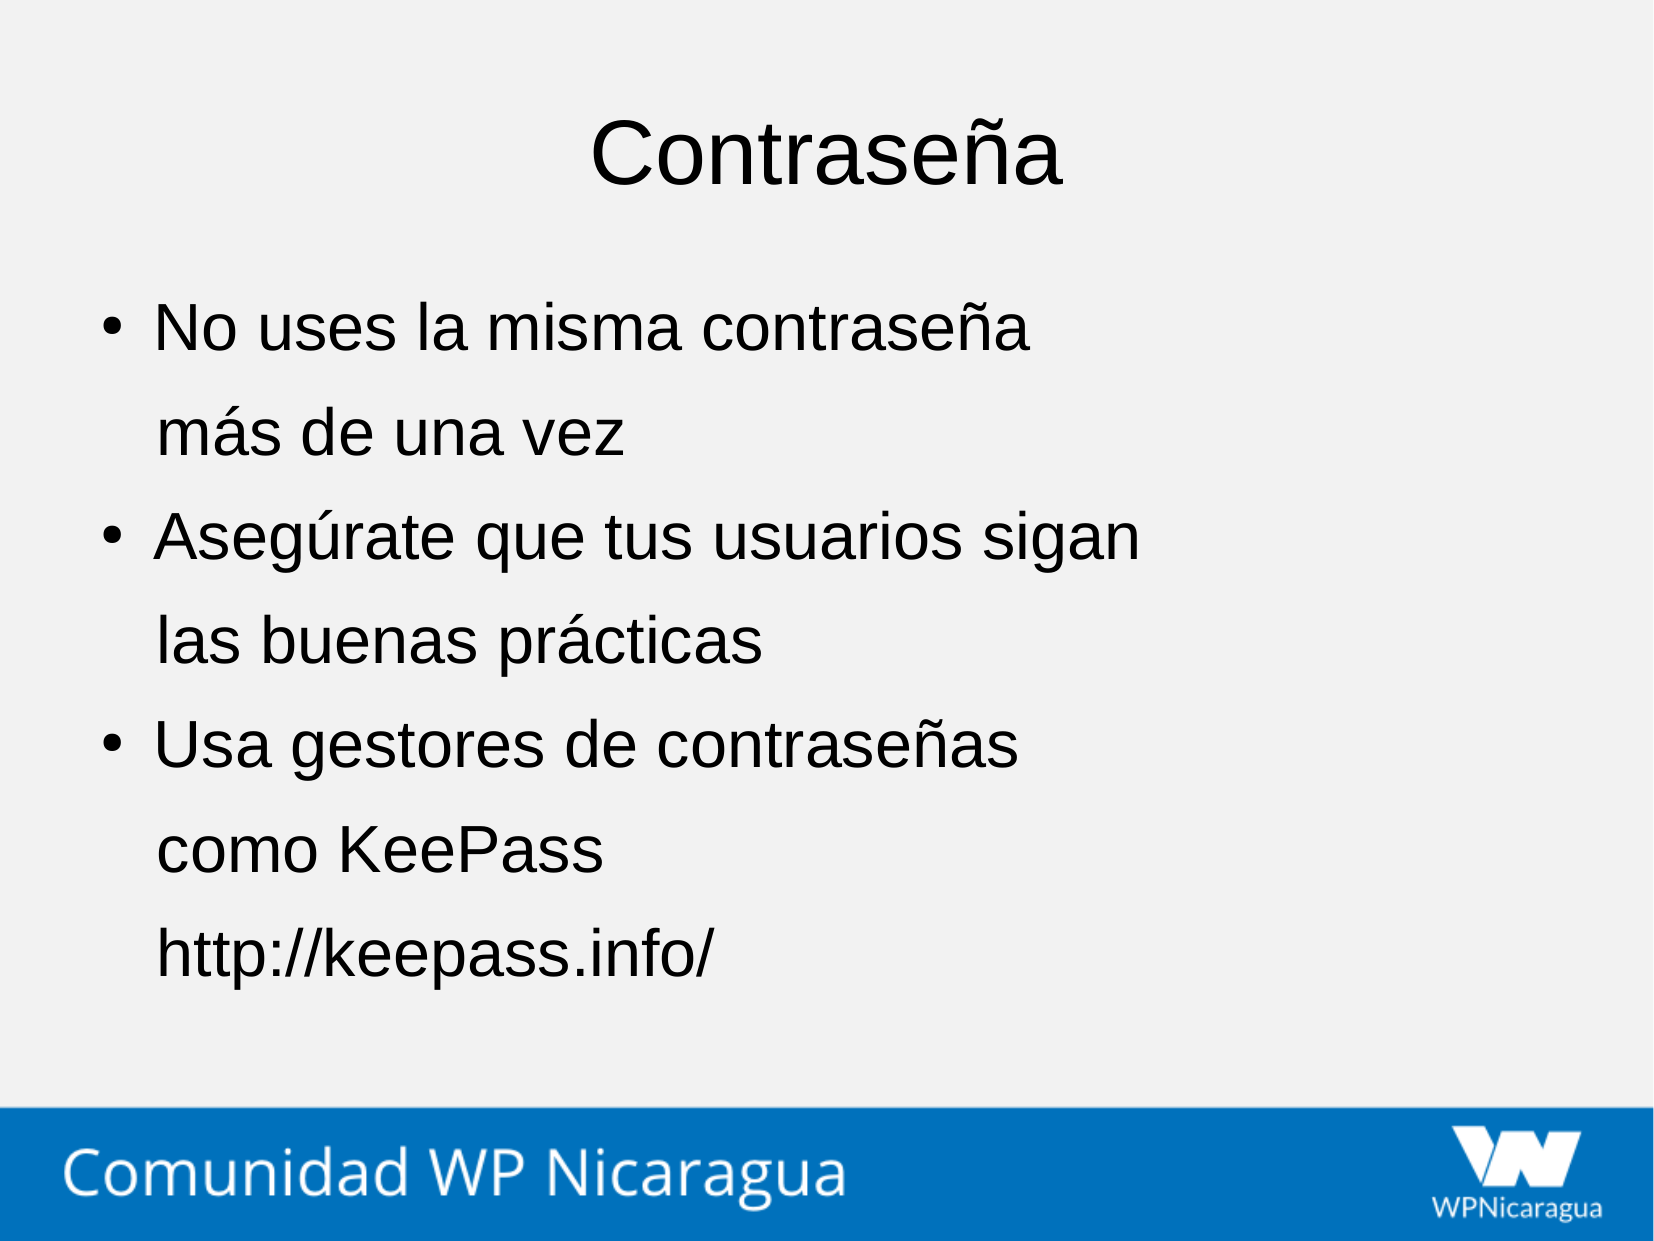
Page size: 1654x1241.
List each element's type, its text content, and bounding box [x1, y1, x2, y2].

title Contraseña [82, 49, 1571, 257]
list No uses la misma contraseña más de una vez Asegúrate que tus usuarios sigan las buenas prácticas Usa gestores de contraseñas como KeePass http://keepass.info/ [82, 290, 1571, 1010]
picture [0, 0, 1654, 1241]
